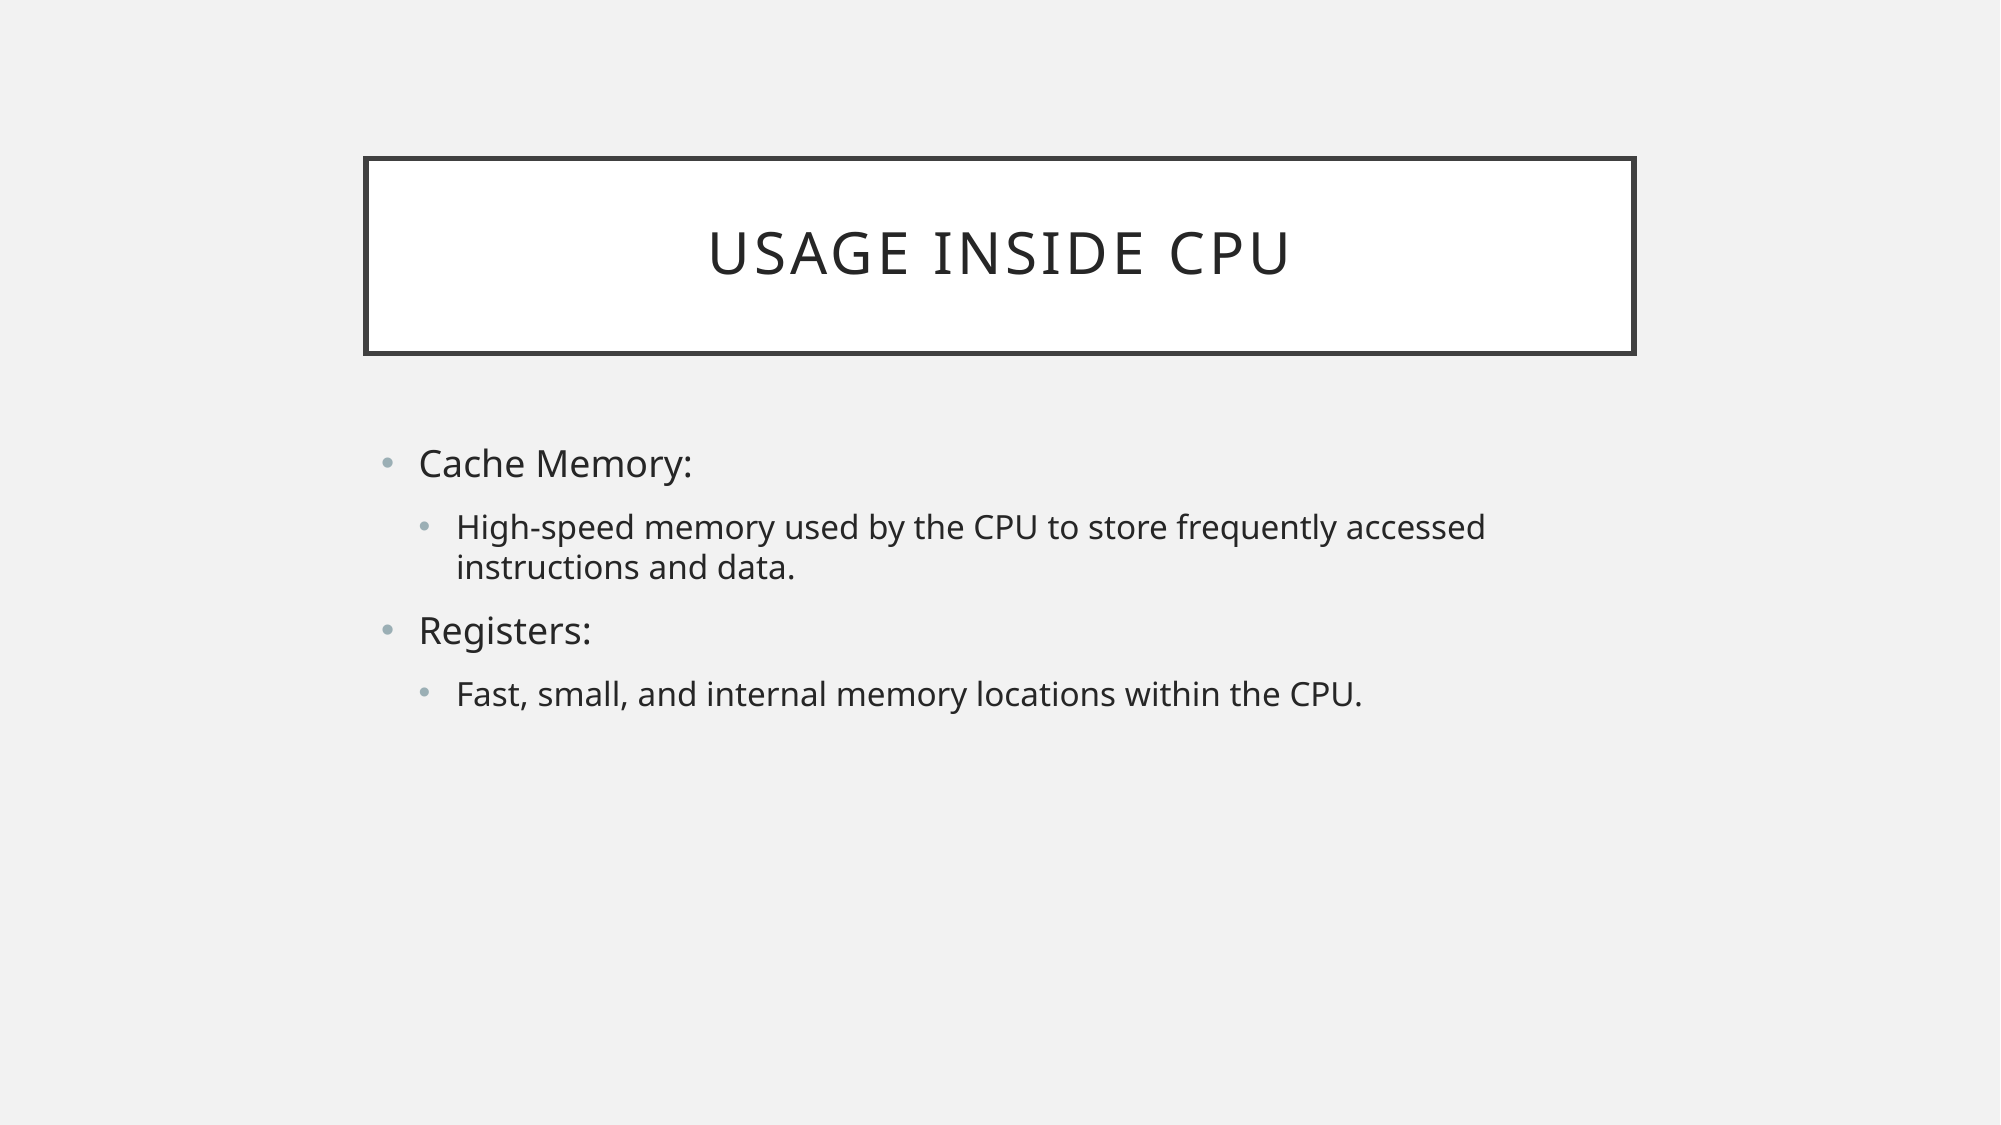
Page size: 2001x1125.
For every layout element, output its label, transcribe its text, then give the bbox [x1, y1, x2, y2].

title Usage inside CPU [366, 158, 1634, 354]
list Cache Memory: High-speed memory used by the CPU to store frequently accessed instructions and data. Registers: Fast, small, and internal memory locations within the CPU. [366, 432, 1634, 942]
